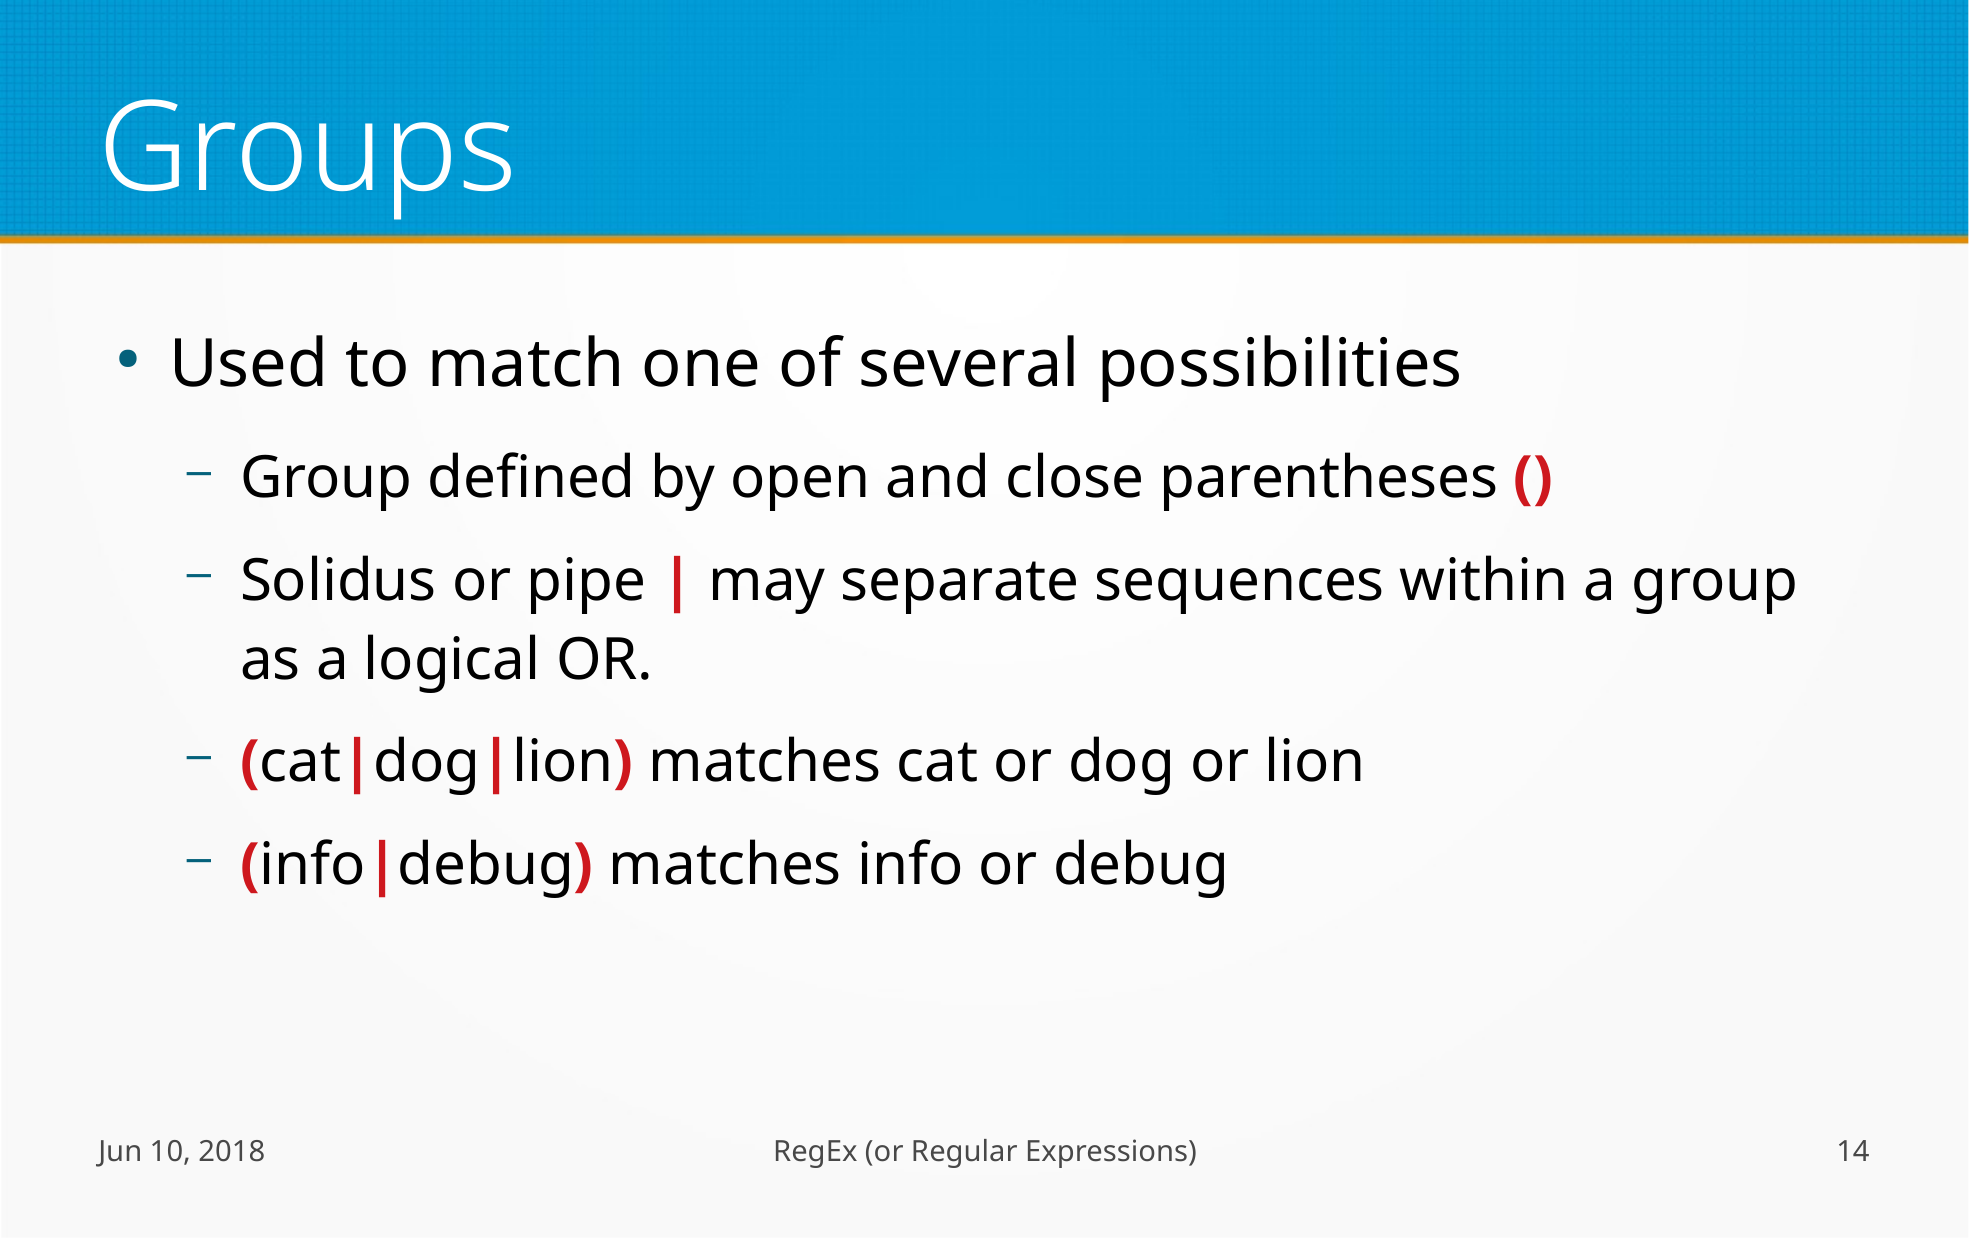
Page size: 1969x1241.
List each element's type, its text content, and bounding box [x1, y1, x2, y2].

title Groups [98, 19, 1870, 227]
picture [0, 233, 1969, 1241]
list Used to match one of several possibilities Group defined by open and close parentheses () Solidus or pipe | may separate sequences within a group as a logical OR. (cat|dog|lion) matches cat or dog or lion (info|debug) matches info or debug [98, 315, 1861, 1081]
